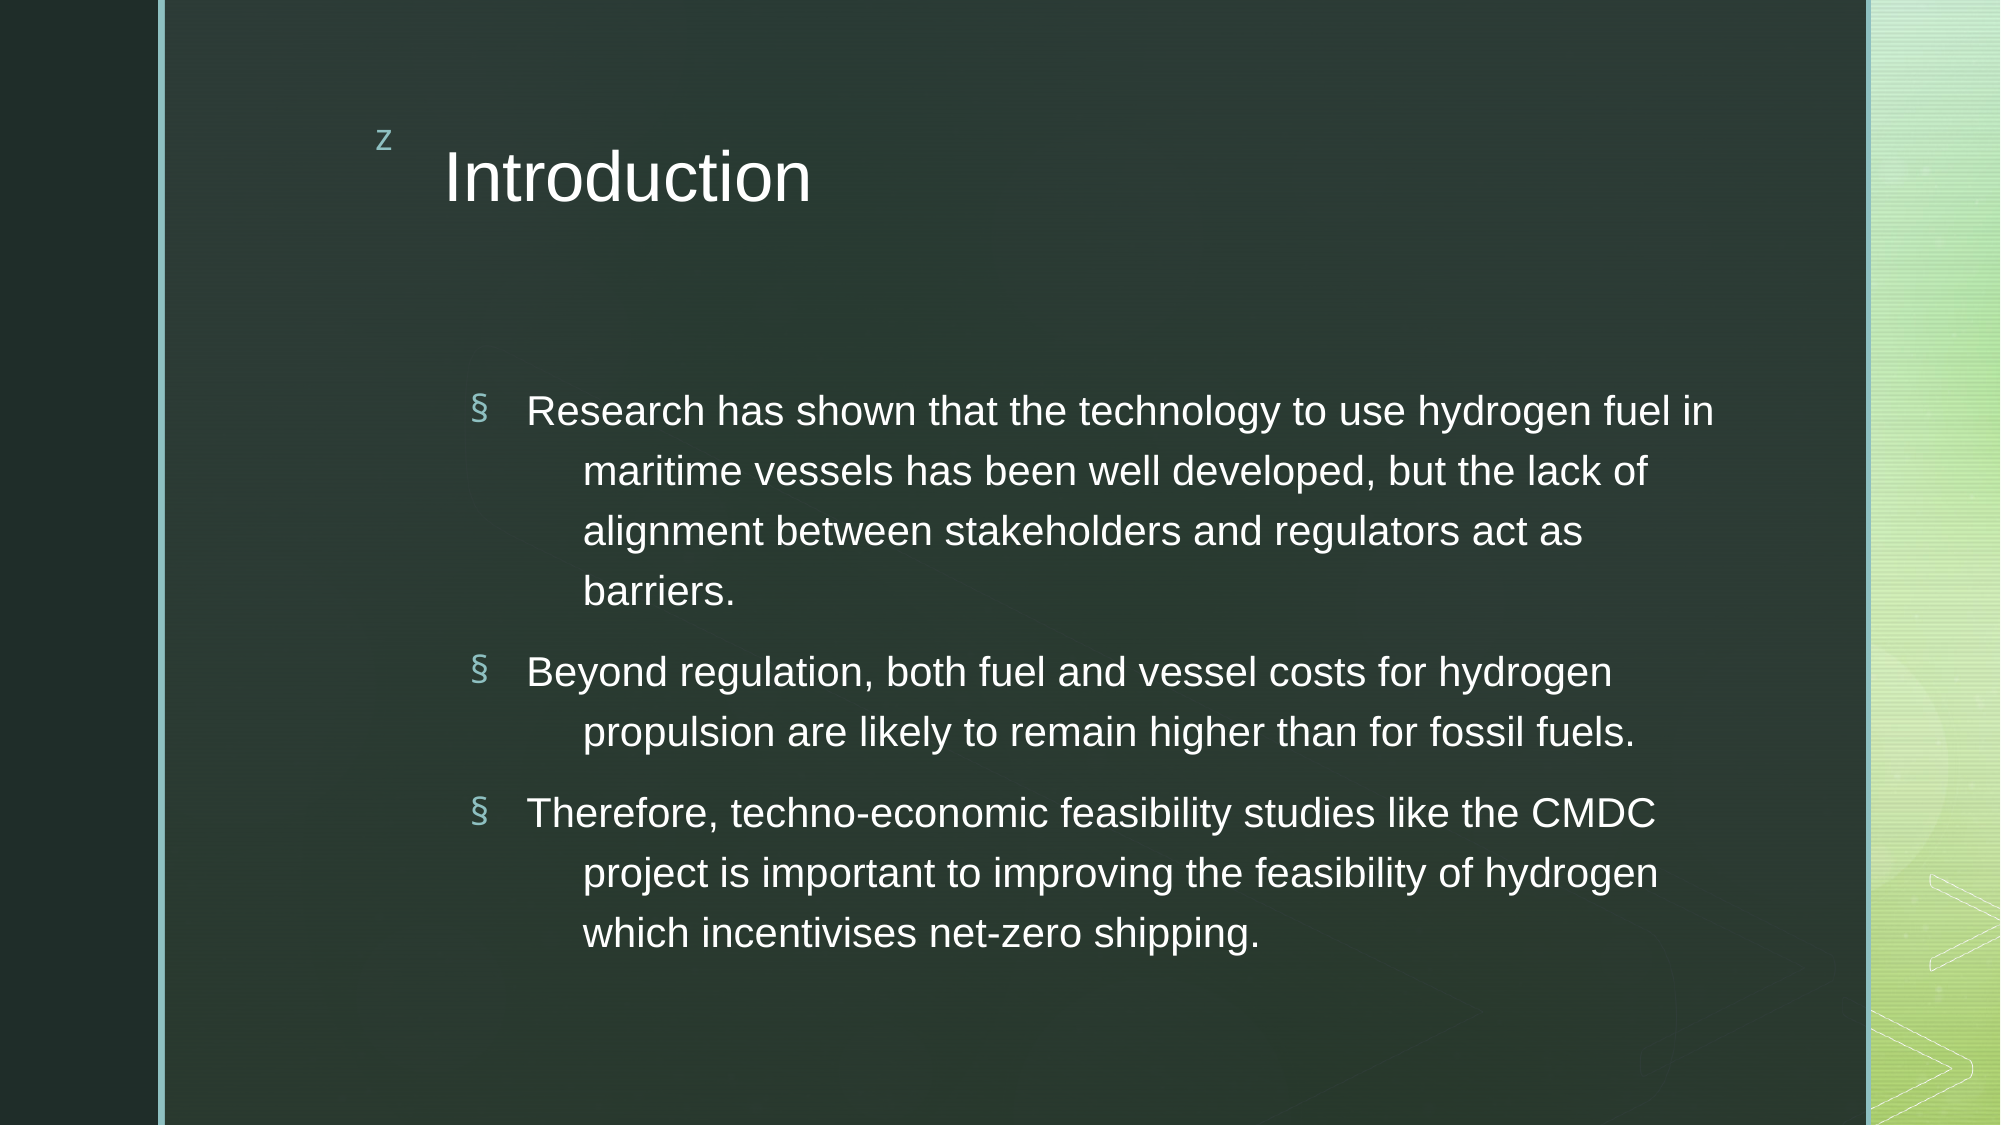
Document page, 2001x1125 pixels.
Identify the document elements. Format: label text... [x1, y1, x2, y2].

title Introduction [428, 132, 1734, 310]
list Research has shown that the technology to use hydrogen fuel in maritime vessels has been well developed, but the lack of alignment between stakeholders and regulators act as barriers. Beyond regulation, both fuel and vessel costs for hydrogen propulsion are likely to remain higher than for fossil fuels. Therefore, techno-economic feasibility studies like the CMDC project is important to improving the feasibility of hydrogen which incentivises net-zero shipping. [454, 336, 1734, 993]
